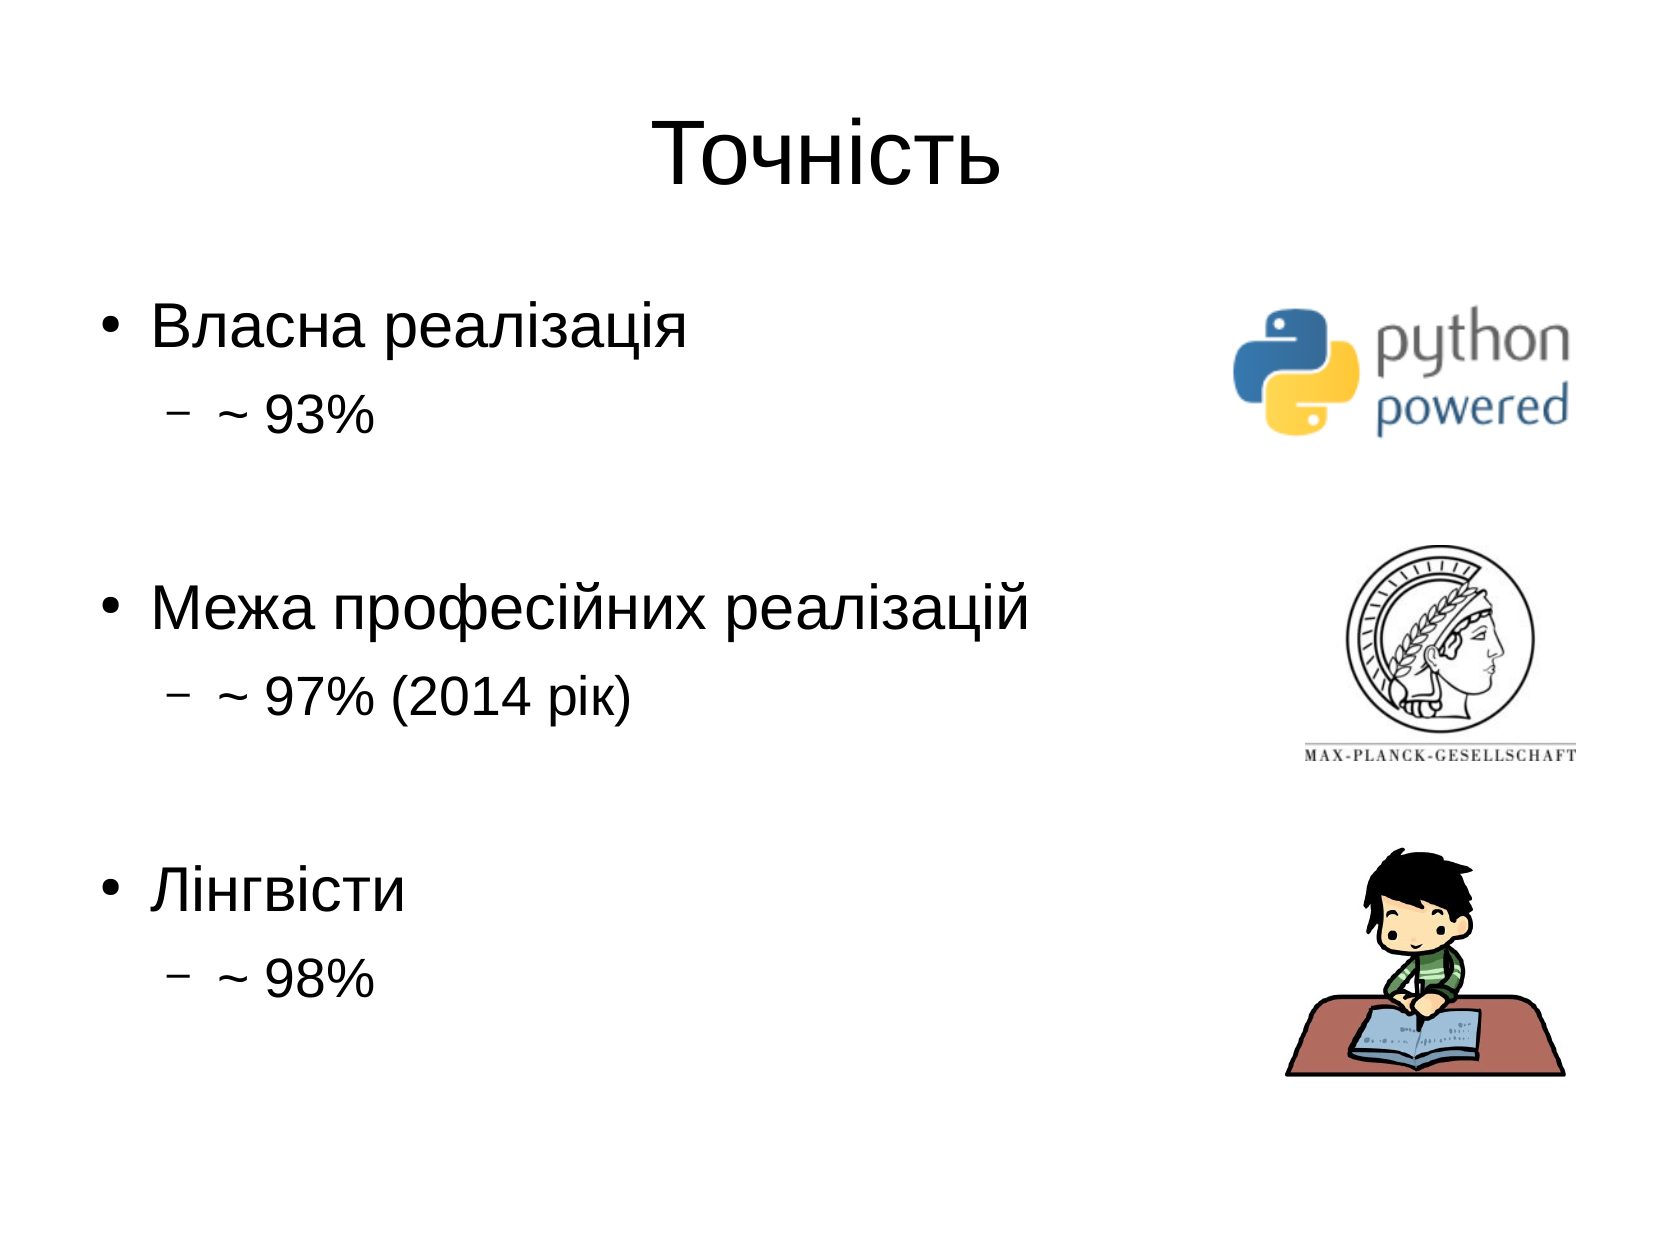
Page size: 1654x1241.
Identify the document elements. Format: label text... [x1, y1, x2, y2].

picture [1215, 296, 1591, 447]
title Точність [82, 49, 1571, 257]
picture [1284, 846, 1566, 1077]
picture [1305, 545, 1576, 761]
list Власна реалізація ~ 93% Межа професійних реалізацій ~ 97% (2014 рік) Лінгвісти ~ 98% [82, 290, 1571, 1010]
